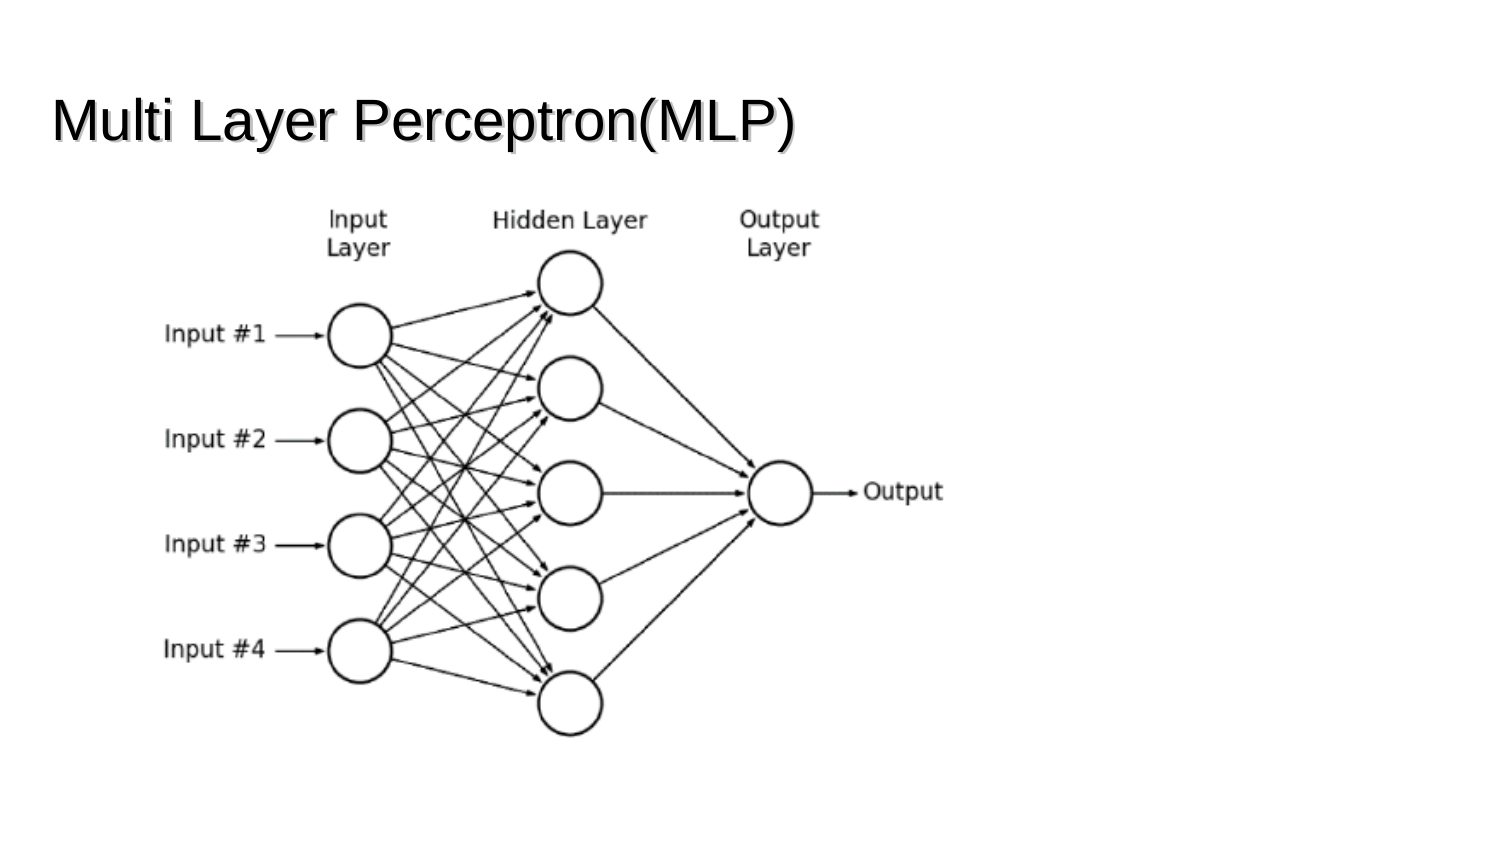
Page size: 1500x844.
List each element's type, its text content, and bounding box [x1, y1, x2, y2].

title Multi Layer Perceptron(MLP) [51, 72, 1449, 167]
picture [159, 188, 957, 750]
